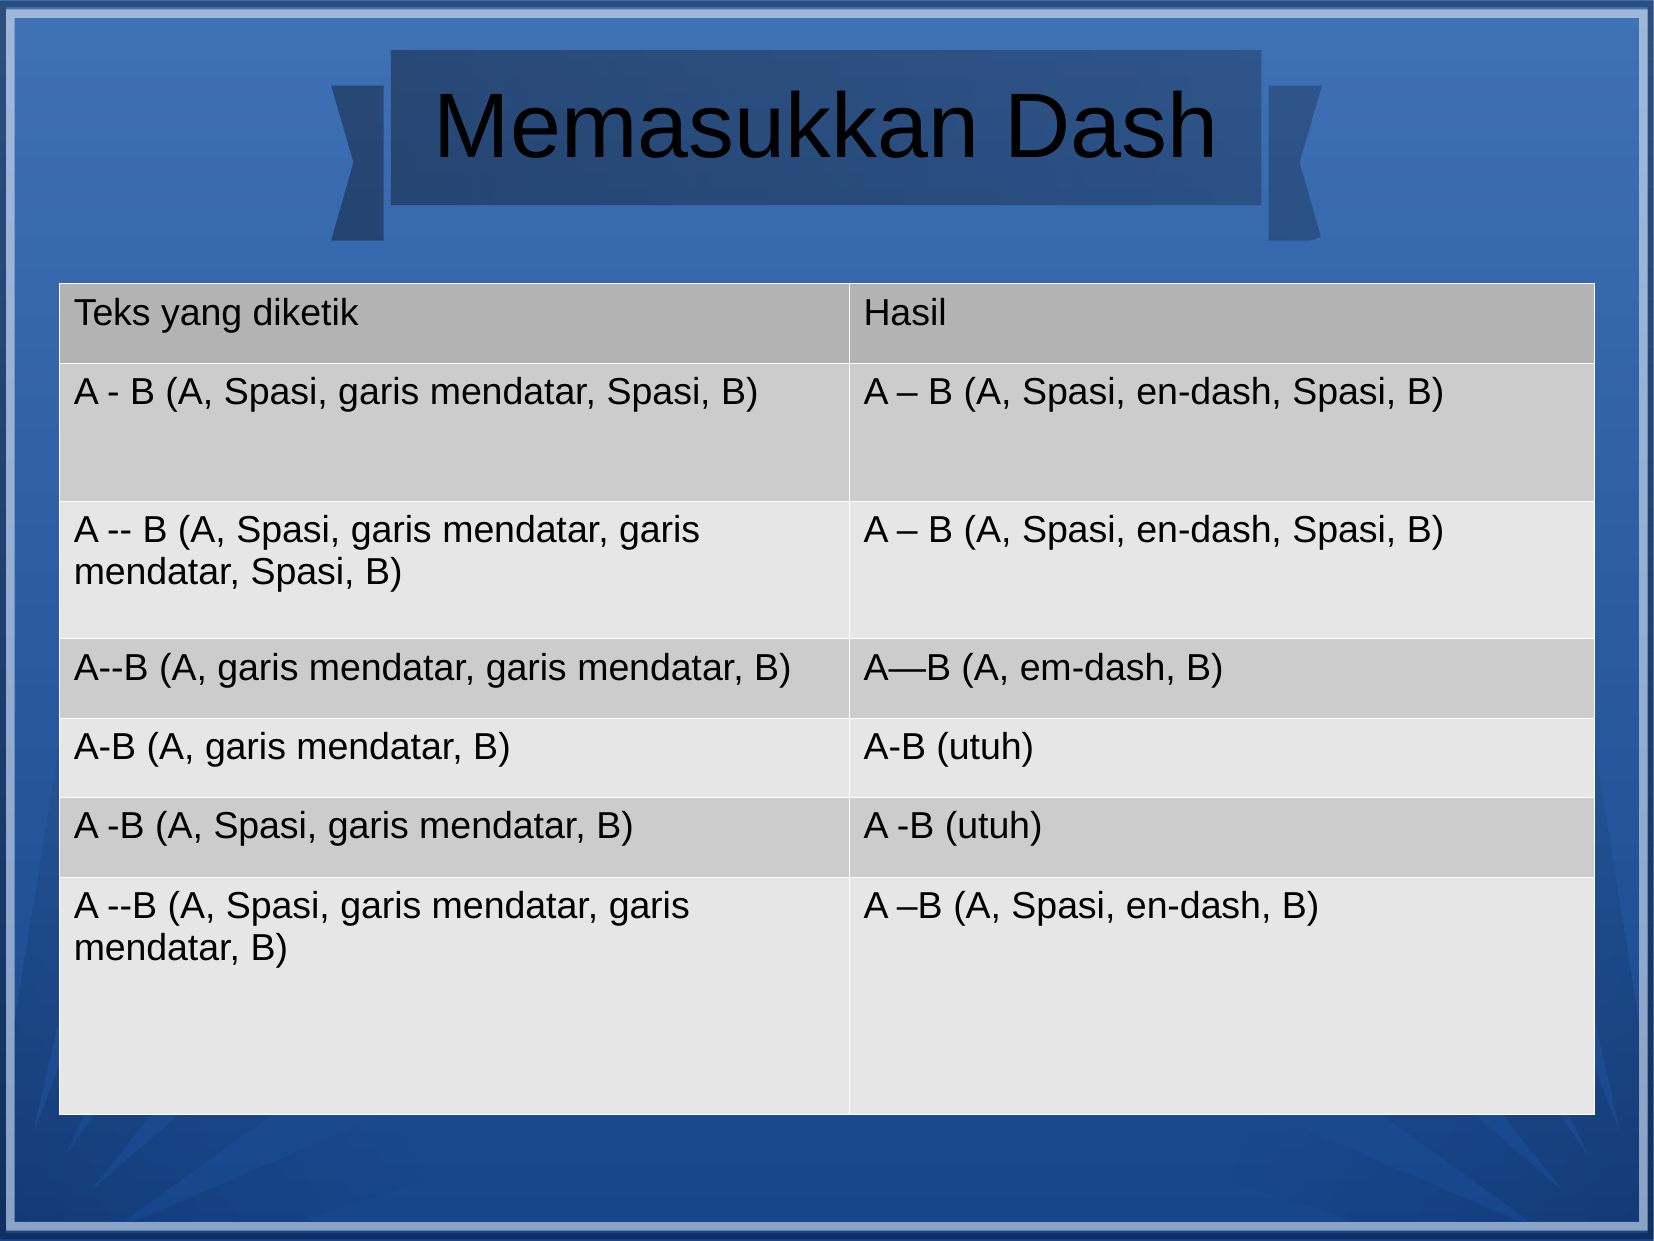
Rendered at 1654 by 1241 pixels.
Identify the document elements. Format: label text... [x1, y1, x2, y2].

table_header Teks yang diketik [60, 284, 849, 363]
table_cell A-B (A, garis mendatar, B) [60, 719, 849, 797]
table_cell A – B (A, Spasi, en-dash, Spasi, B) [850, 502, 1594, 638]
table_cell A -B (utuh) [850, 798, 1594, 877]
table_header Hasil [850, 284, 1594, 363]
table_cell A – B (A, Spasi, en-dash, Spasi, B) [850, 364, 1594, 501]
table_cell A - B (A, Spasi, garis mendatar, Spasi, B) [60, 364, 849, 501]
table_cell A-B (utuh) [850, 719, 1594, 797]
table_cell A -- B (A, Spasi, garis mendatar, garis mendatar, Spasi, B) [60, 502, 849, 638]
table_cell A –B (A, Spasi, en-dash, B) [850, 878, 1594, 1114]
table_cell A--B (A, garis mendatar, garis mendatar, B) [60, 639, 849, 718]
table_cell A—B (A, em-dash, B) [850, 639, 1594, 718]
title Memasukkan Dash [389, 47, 1264, 205]
table_cell A --B (A, Spasi, garis mendatar, garis mendatar, B) [60, 878, 849, 1114]
table_cell A -B (A, Spasi, garis mendatar, B) [60, 798, 849, 877]
